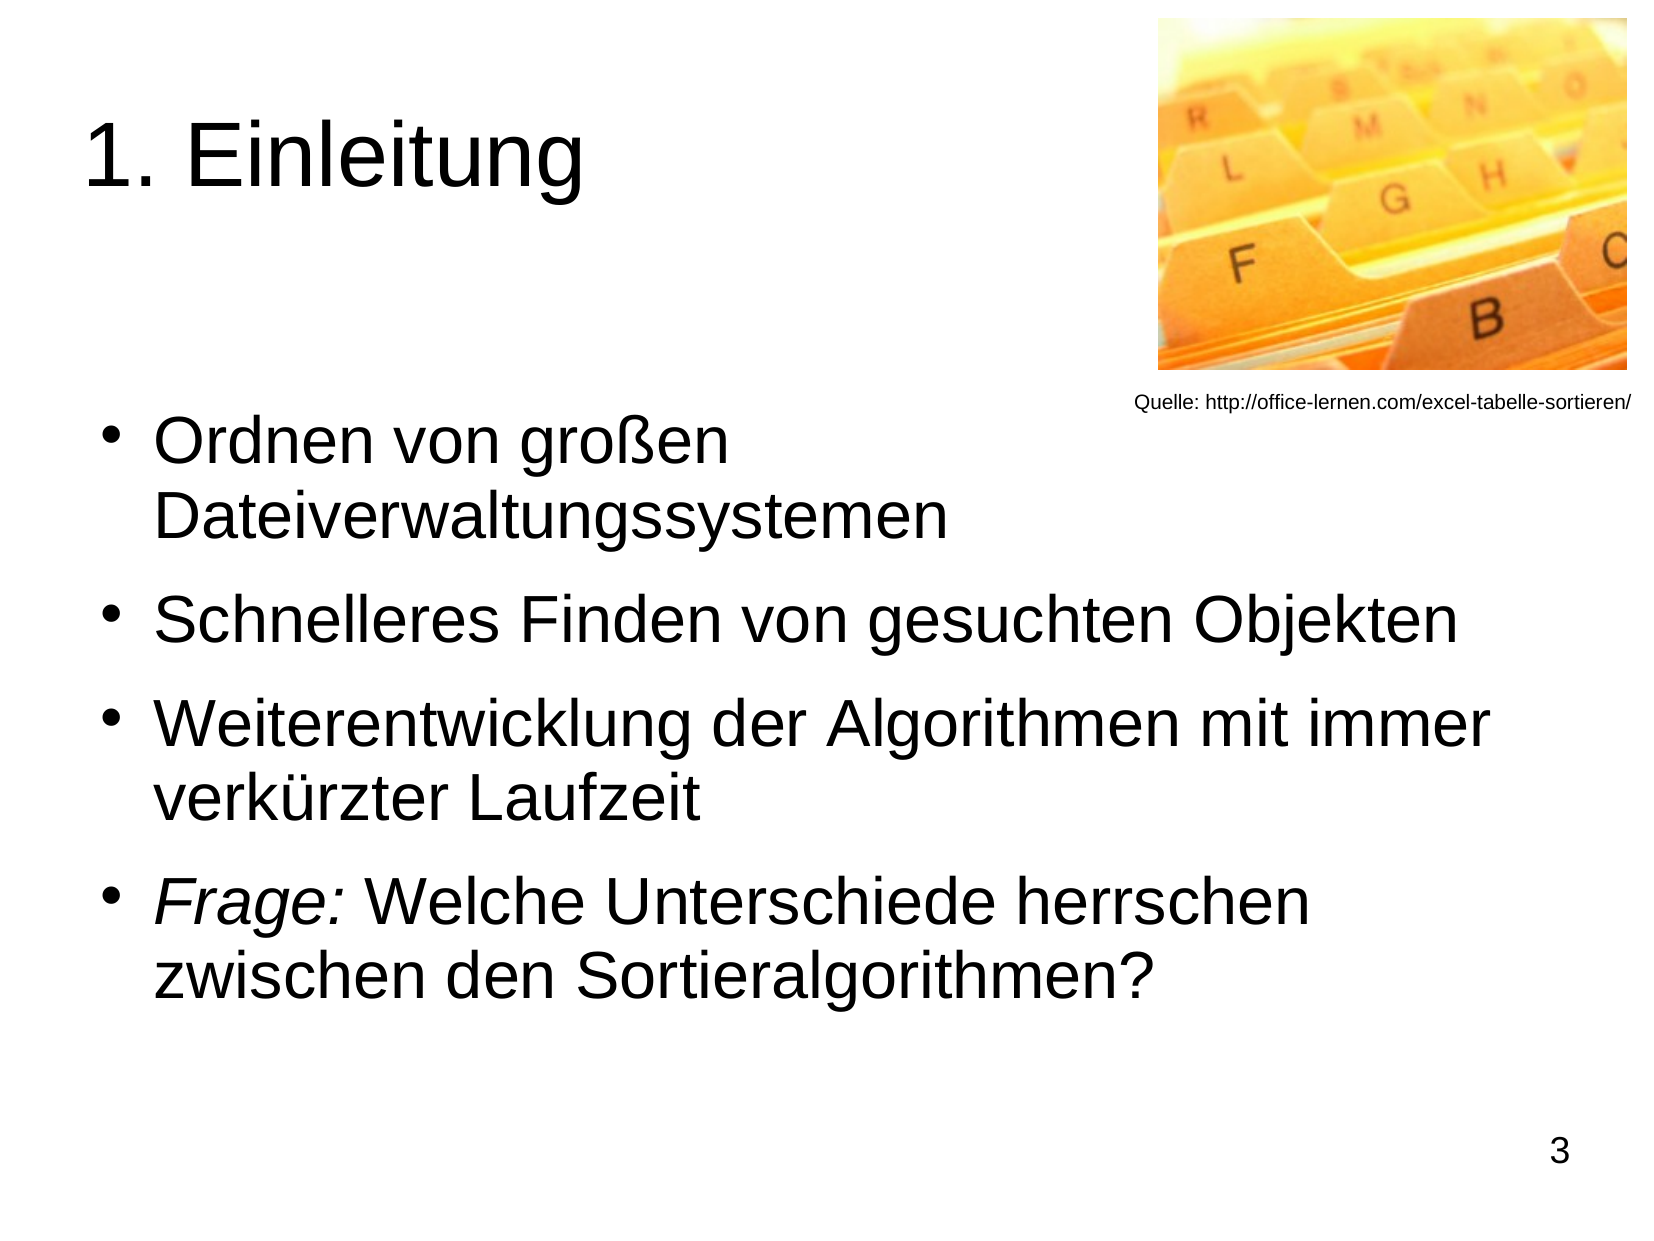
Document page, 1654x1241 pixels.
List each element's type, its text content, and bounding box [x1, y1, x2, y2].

picture [1158, 18, 1627, 370]
title 1. Einleitung [82, 49, 1158, 257]
list Ordnen von großen Dateiverwaltungssystemen Schnelleres Finden von gesuchten Objekten Weiterentwicklung der Algorithmen mit immer verkürzter Laufzeit Frage: Welche Unterschiede herrschen zwischen den Sortieralgorithmen? [82, 290, 1571, 1109]
text_box Quelle: http://office-lernen.com/excel-tabelle-sortieren/ [1119, 381, 1648, 420]
